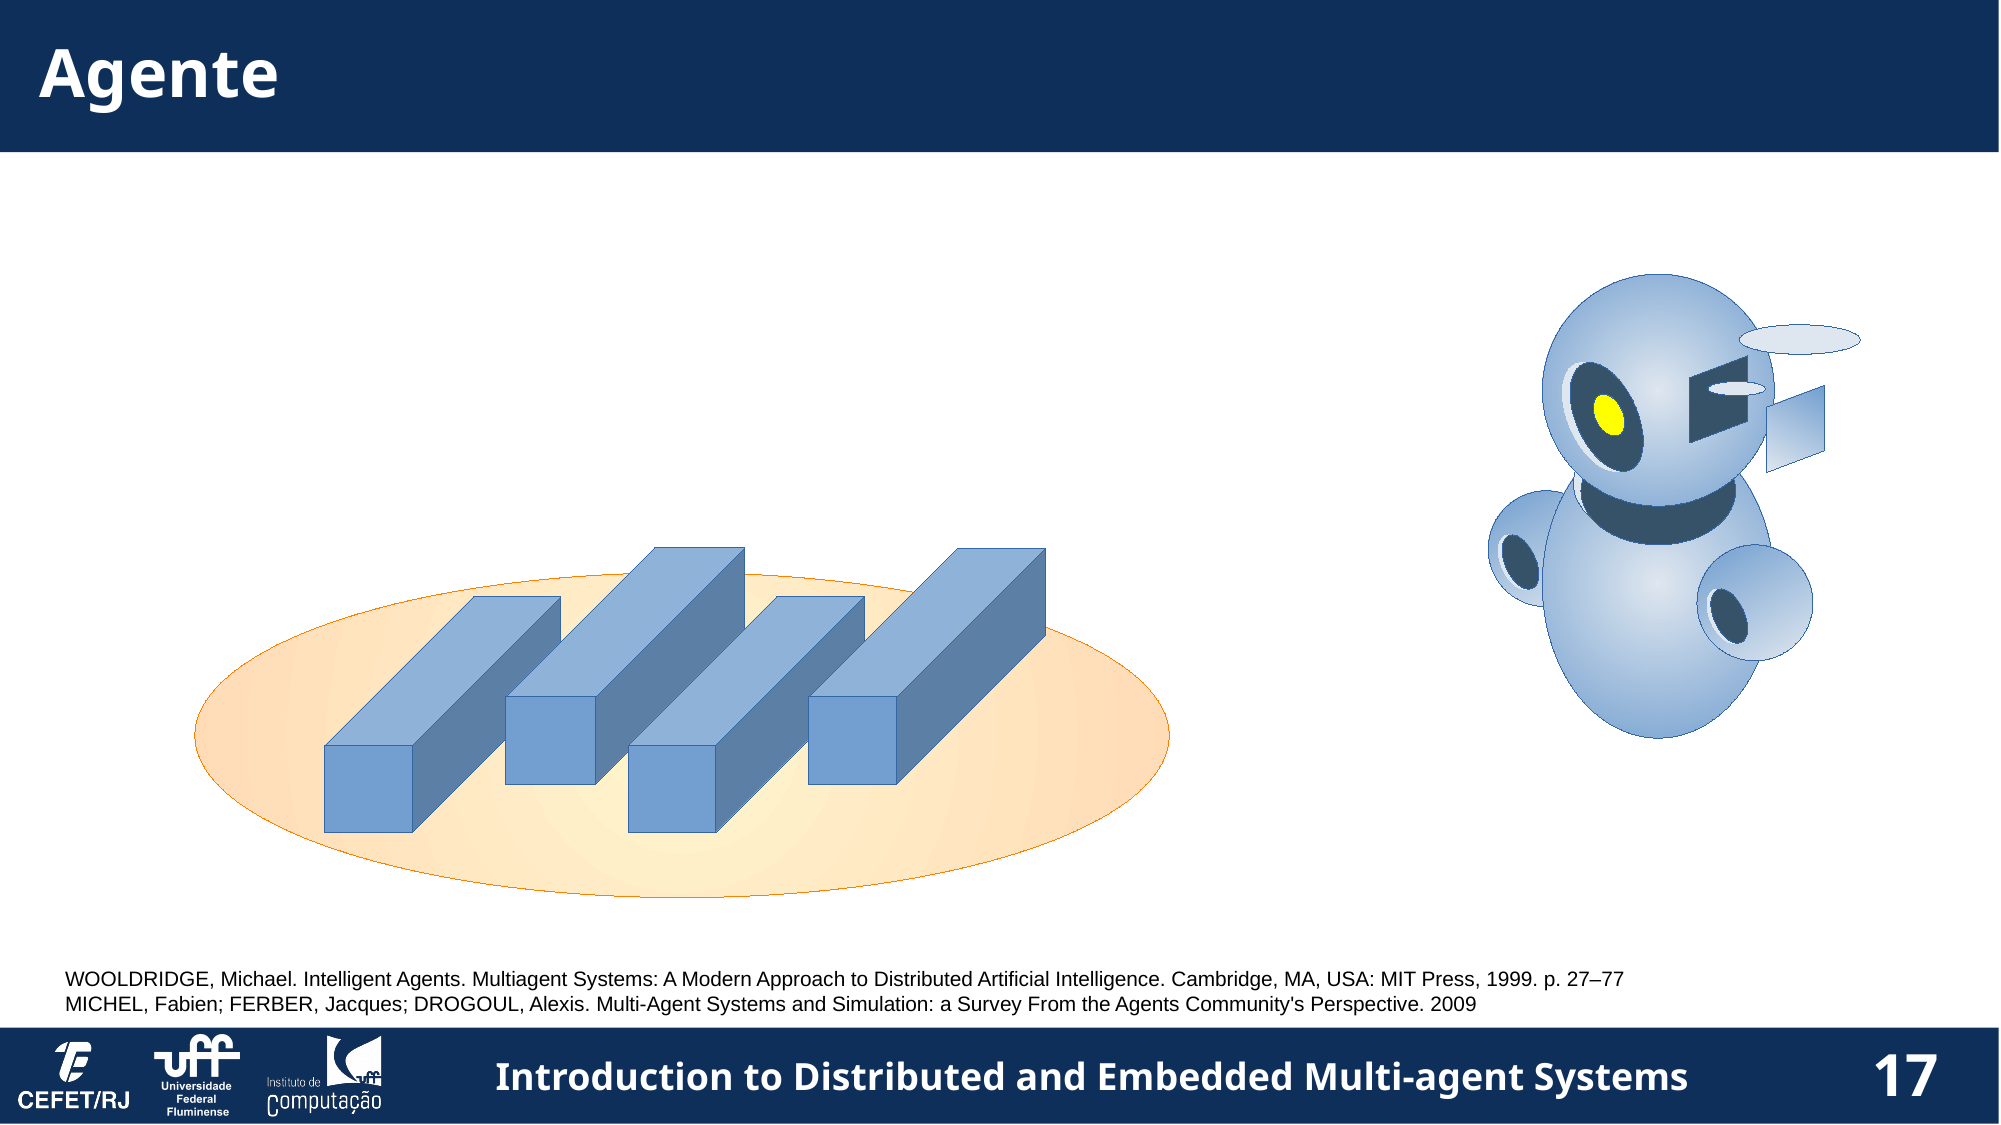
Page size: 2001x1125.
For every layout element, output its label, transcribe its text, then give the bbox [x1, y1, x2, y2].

text_box Agente [25, 23, 1999, 119]
text_box WOOLDRIDGE, Michael. Intelligent Agents. Multiagent Systems: A Modern Approach to Distributed Artificial Intelligence. Cambridge, MA, USA: MIT Press, 1999. p. 27–77 MICHEL, Fabien; FERBER, Jacques; DROGOUL, Alexis. Multi-Agent Systems and Simulation: a Survey From the Agents Community's Perspective. 2009 [50, 958, 1969, 1024]
picture [265, 1033, 383, 1117]
text_box [1488, 274, 1861, 739]
picture [153, 1033, 241, 1121]
picture [18, 1021, 129, 1125]
text_box [194, 549, 1170, 898]
